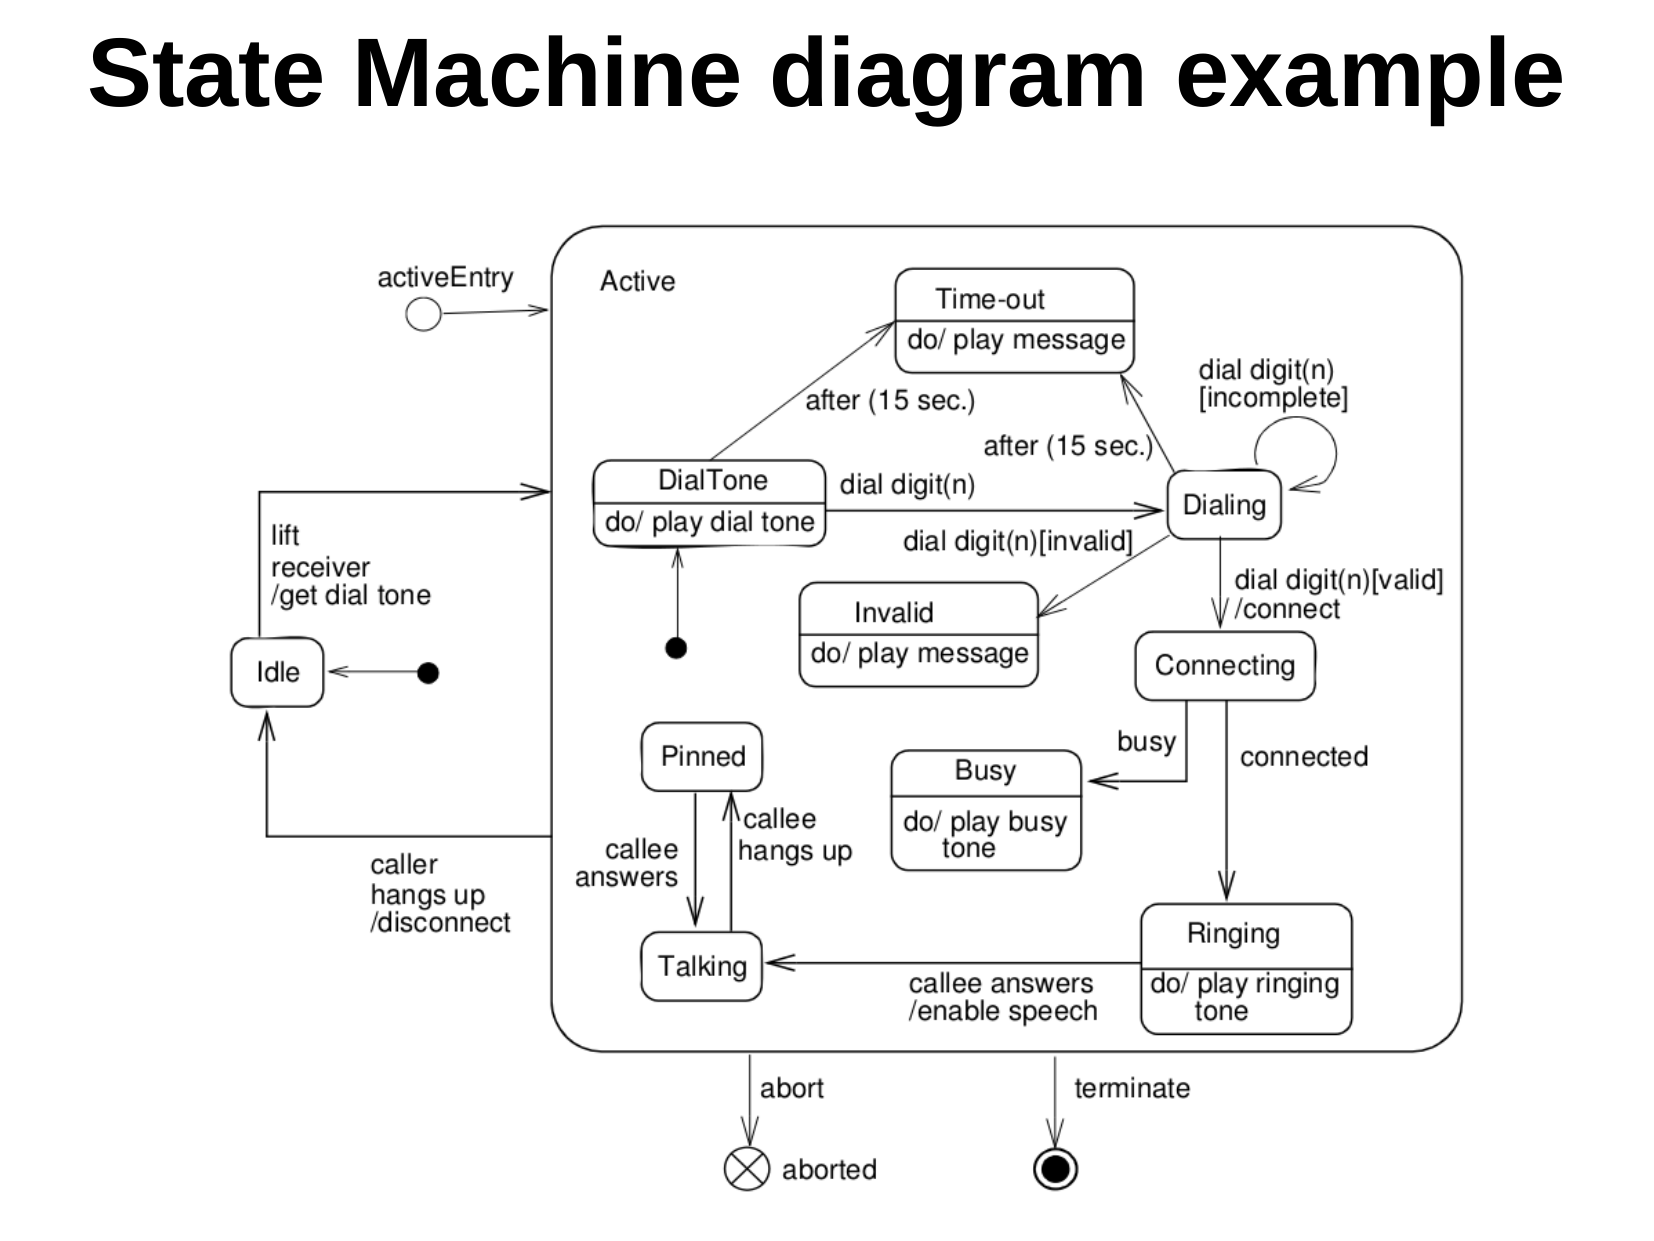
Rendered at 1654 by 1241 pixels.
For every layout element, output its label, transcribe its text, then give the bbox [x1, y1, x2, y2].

title State Machine diagram example [82, 0, 1571, 146]
picture [212, 194, 1489, 1197]
